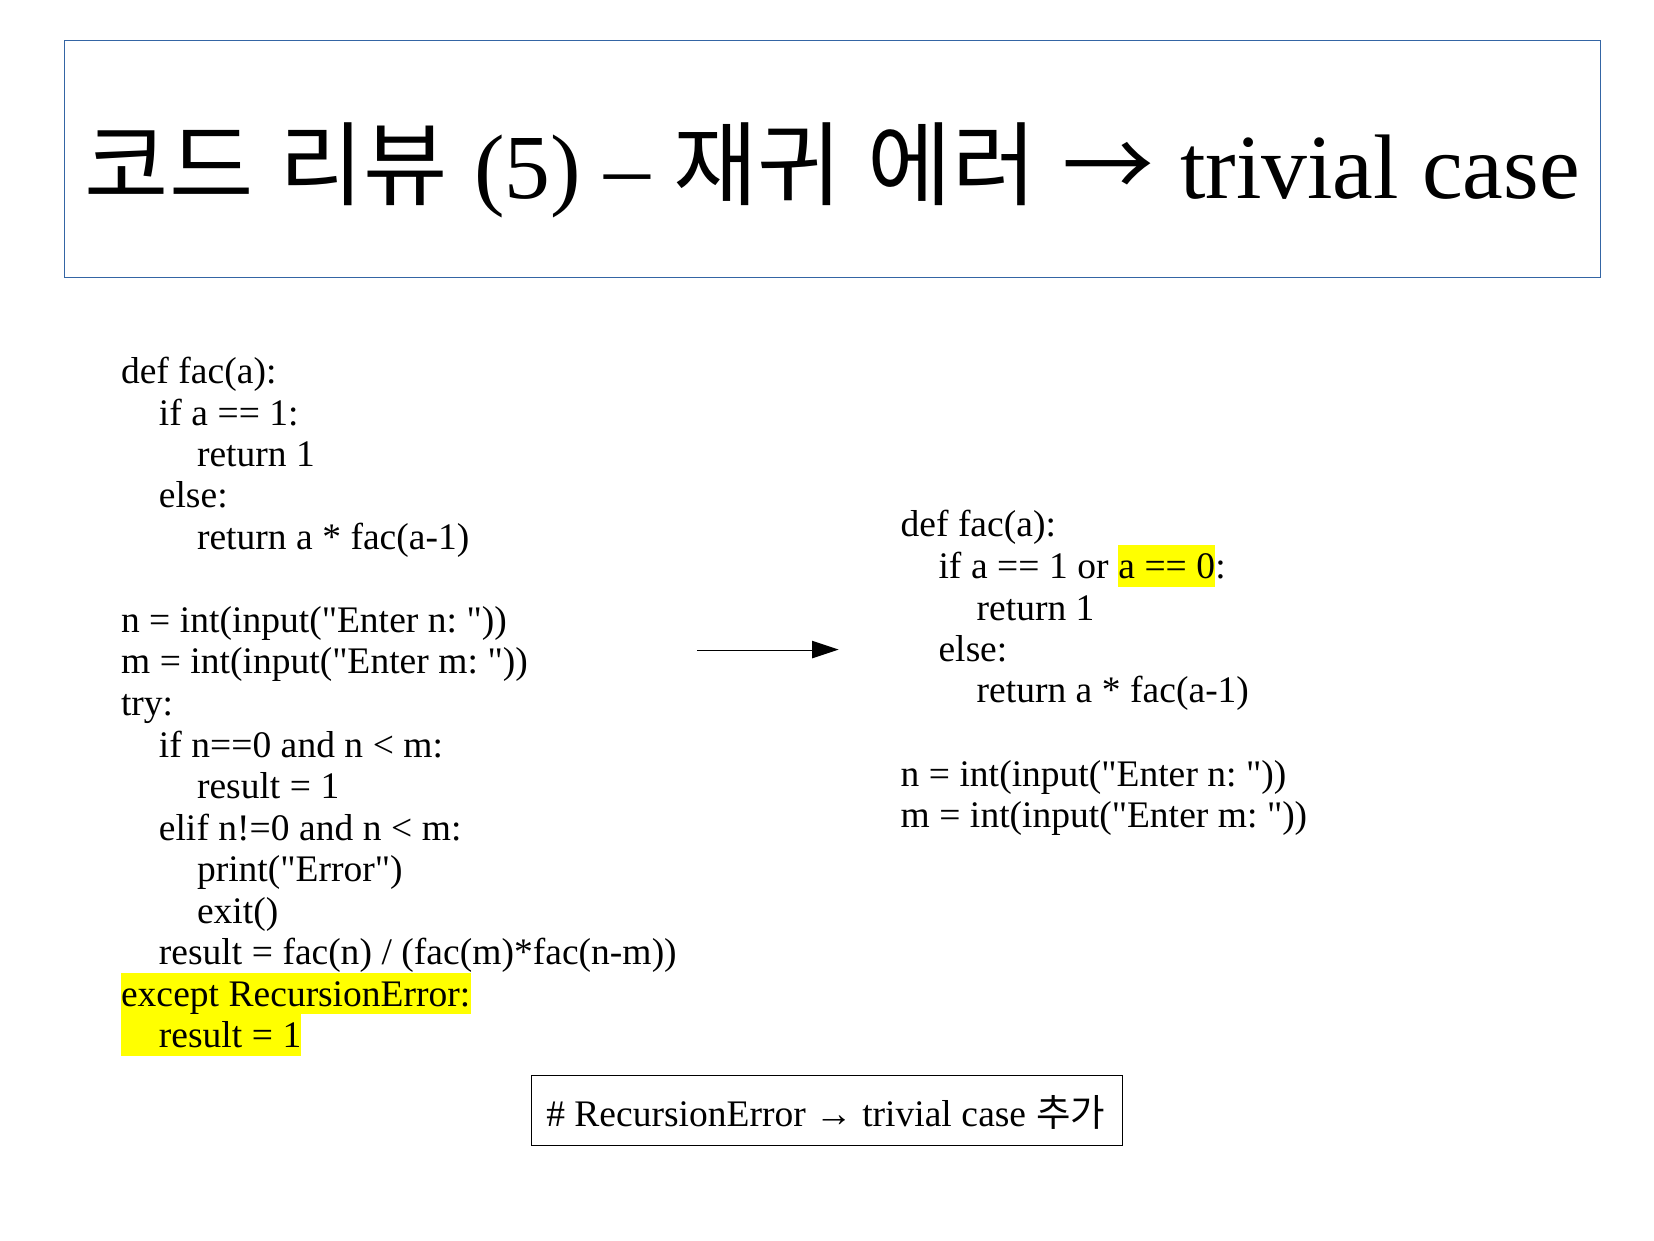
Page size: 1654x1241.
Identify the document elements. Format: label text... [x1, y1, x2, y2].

text_box def fac(a): if a == 1 or a == 0: return 1 else: return a * fac(a-1) n = int(input("Enter n: ")) m = int(input("Enter m: ")) [885, 496, 1512, 858]
text_box # RecursionError → trivial case 추가 [531, 1075, 1123, 1146]
text_box def fac(a): if a == 1: return 1 else: return a * fac(a-1) n = int(input("Enter n: ")) m = int(input("Enter m: ")) try: if n==0 and n < m: result = 1 elif n!=0 and n < m: print("Error") exit() result = fac(n) / (fac(m)*fac(n-m)) except RecursionError: result = 1 [106, 342, 993, 1078]
title 코드 리뷰 (5) – 재귀 에러 → trivial case [64, 40, 1601, 278]
